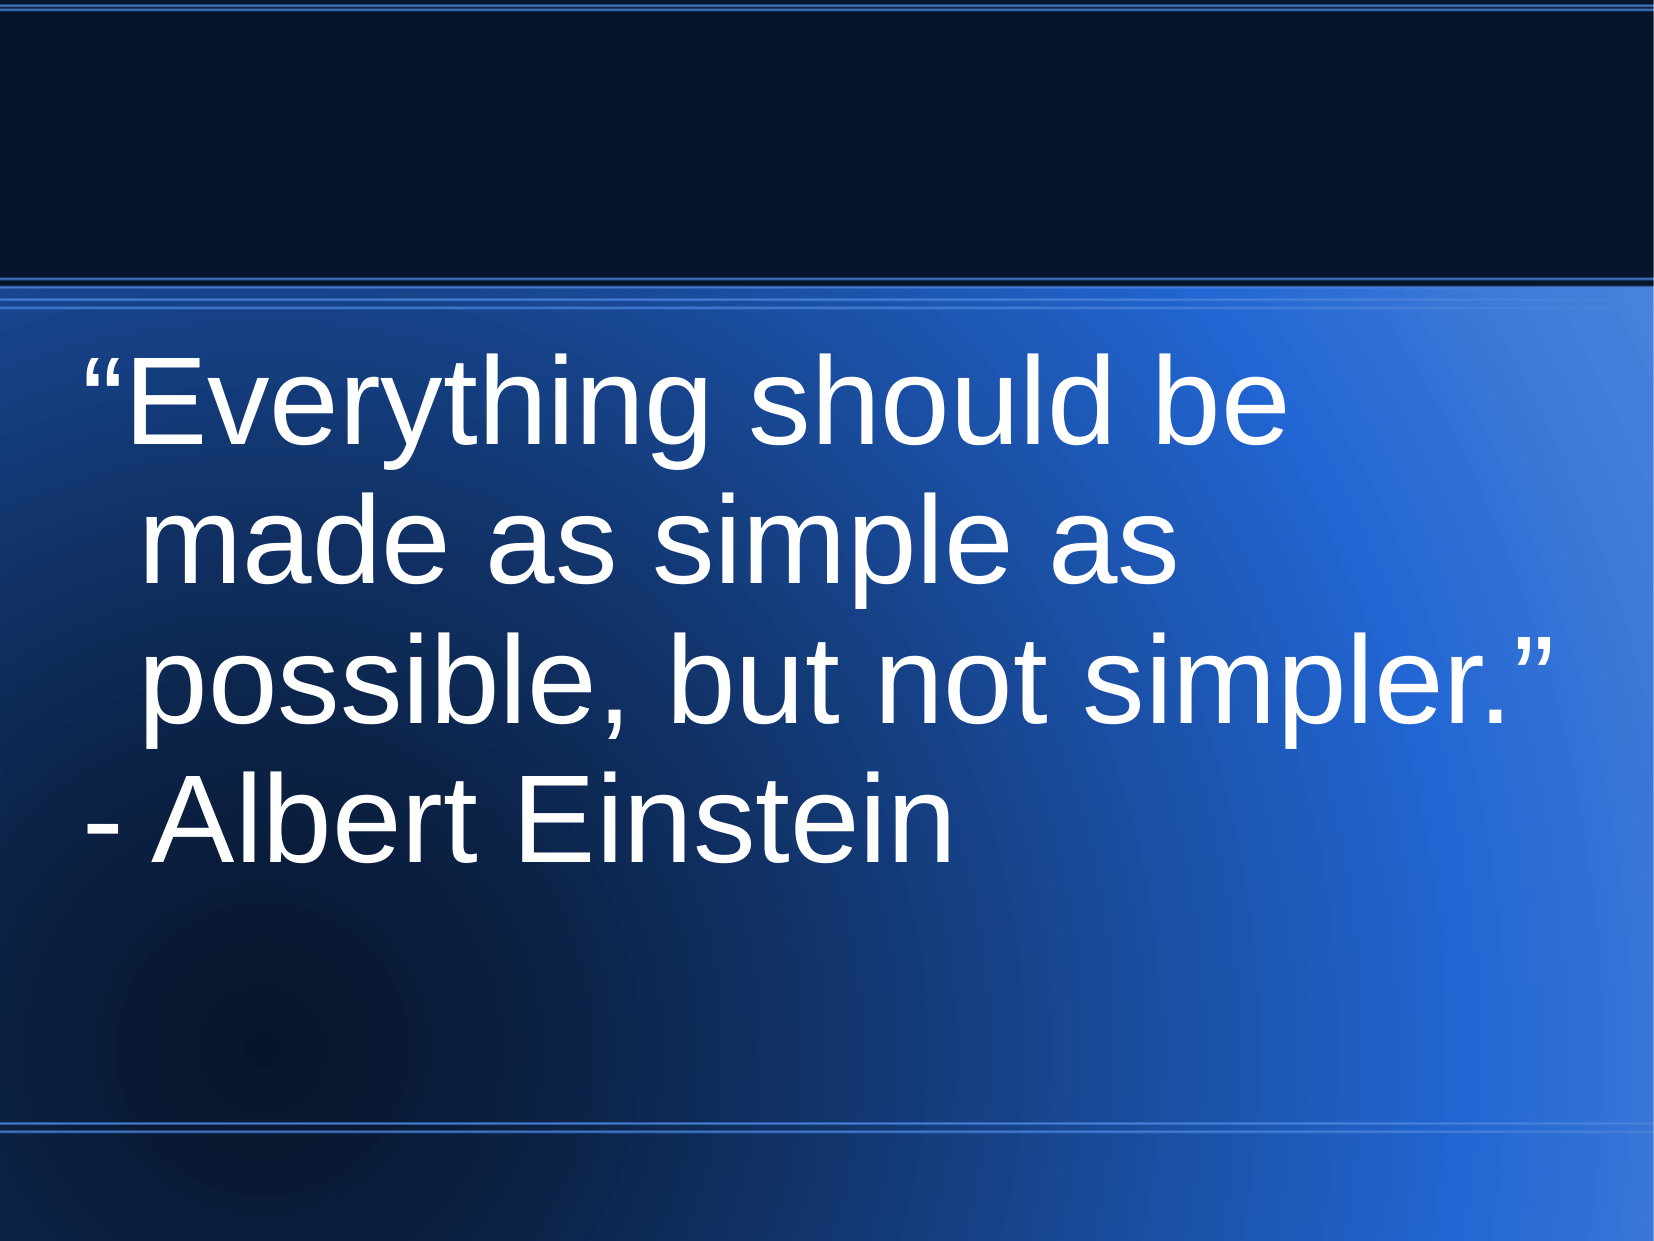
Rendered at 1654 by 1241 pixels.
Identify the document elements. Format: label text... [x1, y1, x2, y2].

subtitle “Everything should be made as simple as possible, but not simpler.” - Albert Einstein [82, 49, 1571, 1174]
picture [0, 0, 1654, 1241]
